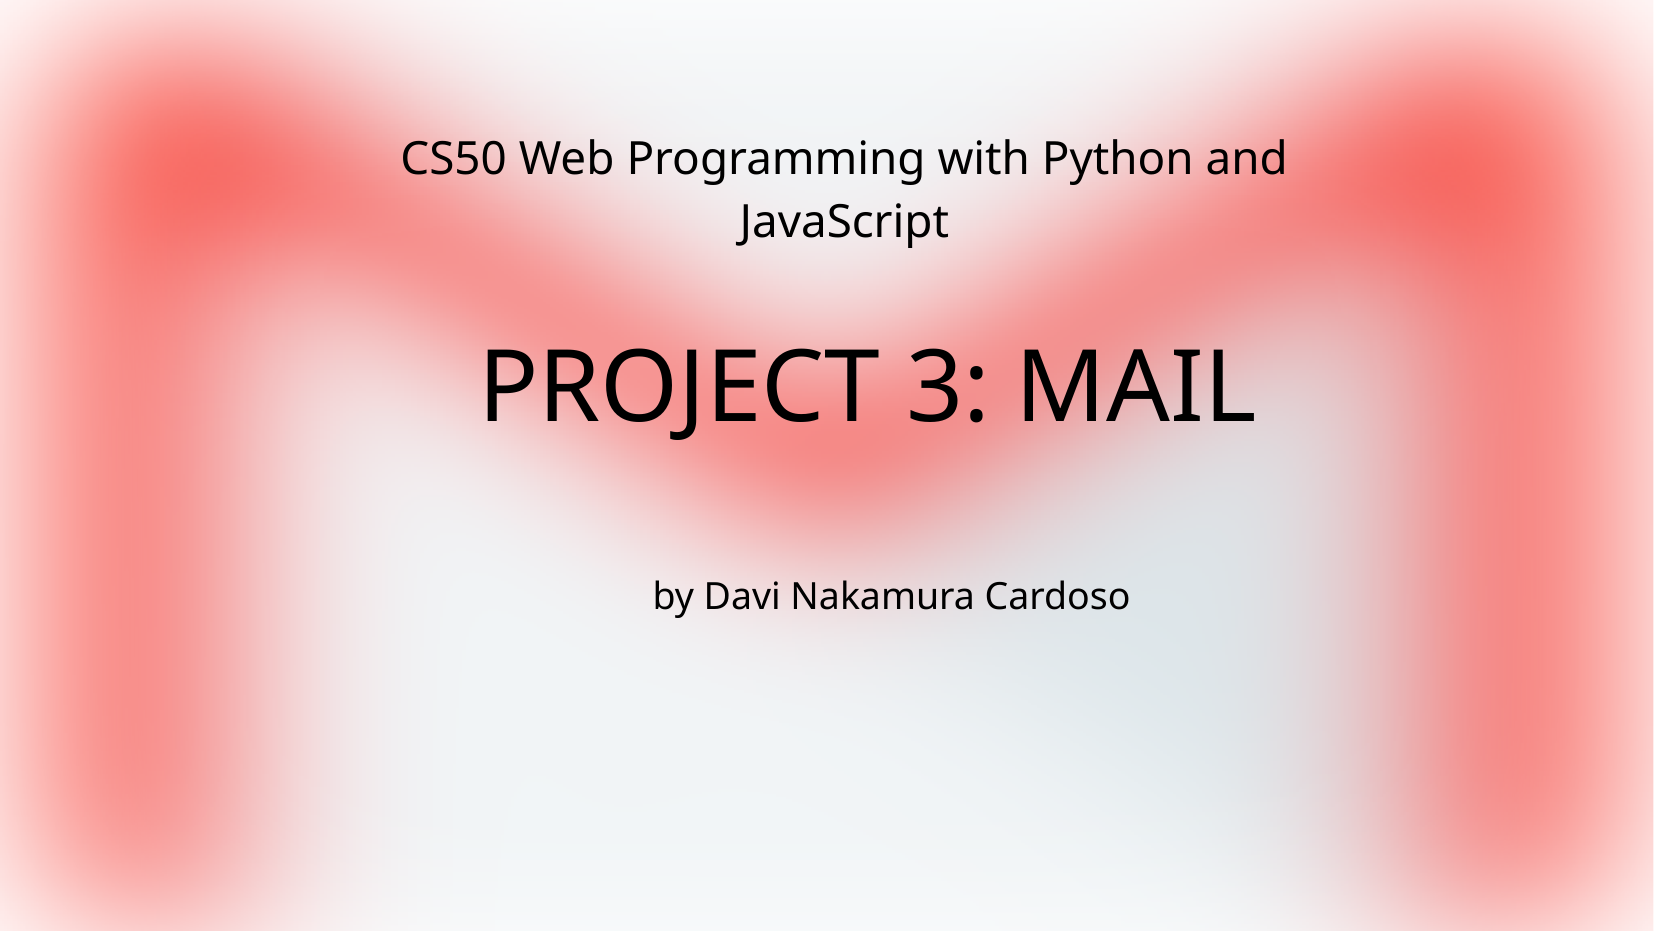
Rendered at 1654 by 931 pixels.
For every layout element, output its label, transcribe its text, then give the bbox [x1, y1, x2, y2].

text_box by Davi Nakamura Cardoso [507, 561, 1276, 622]
picture [0, 0, 1654, 931]
text_box CS50 Web Programming with Python and JavaScript [354, 118, 1335, 307]
text_box PROJECT 3: MAIL [330, 307, 1406, 562]
